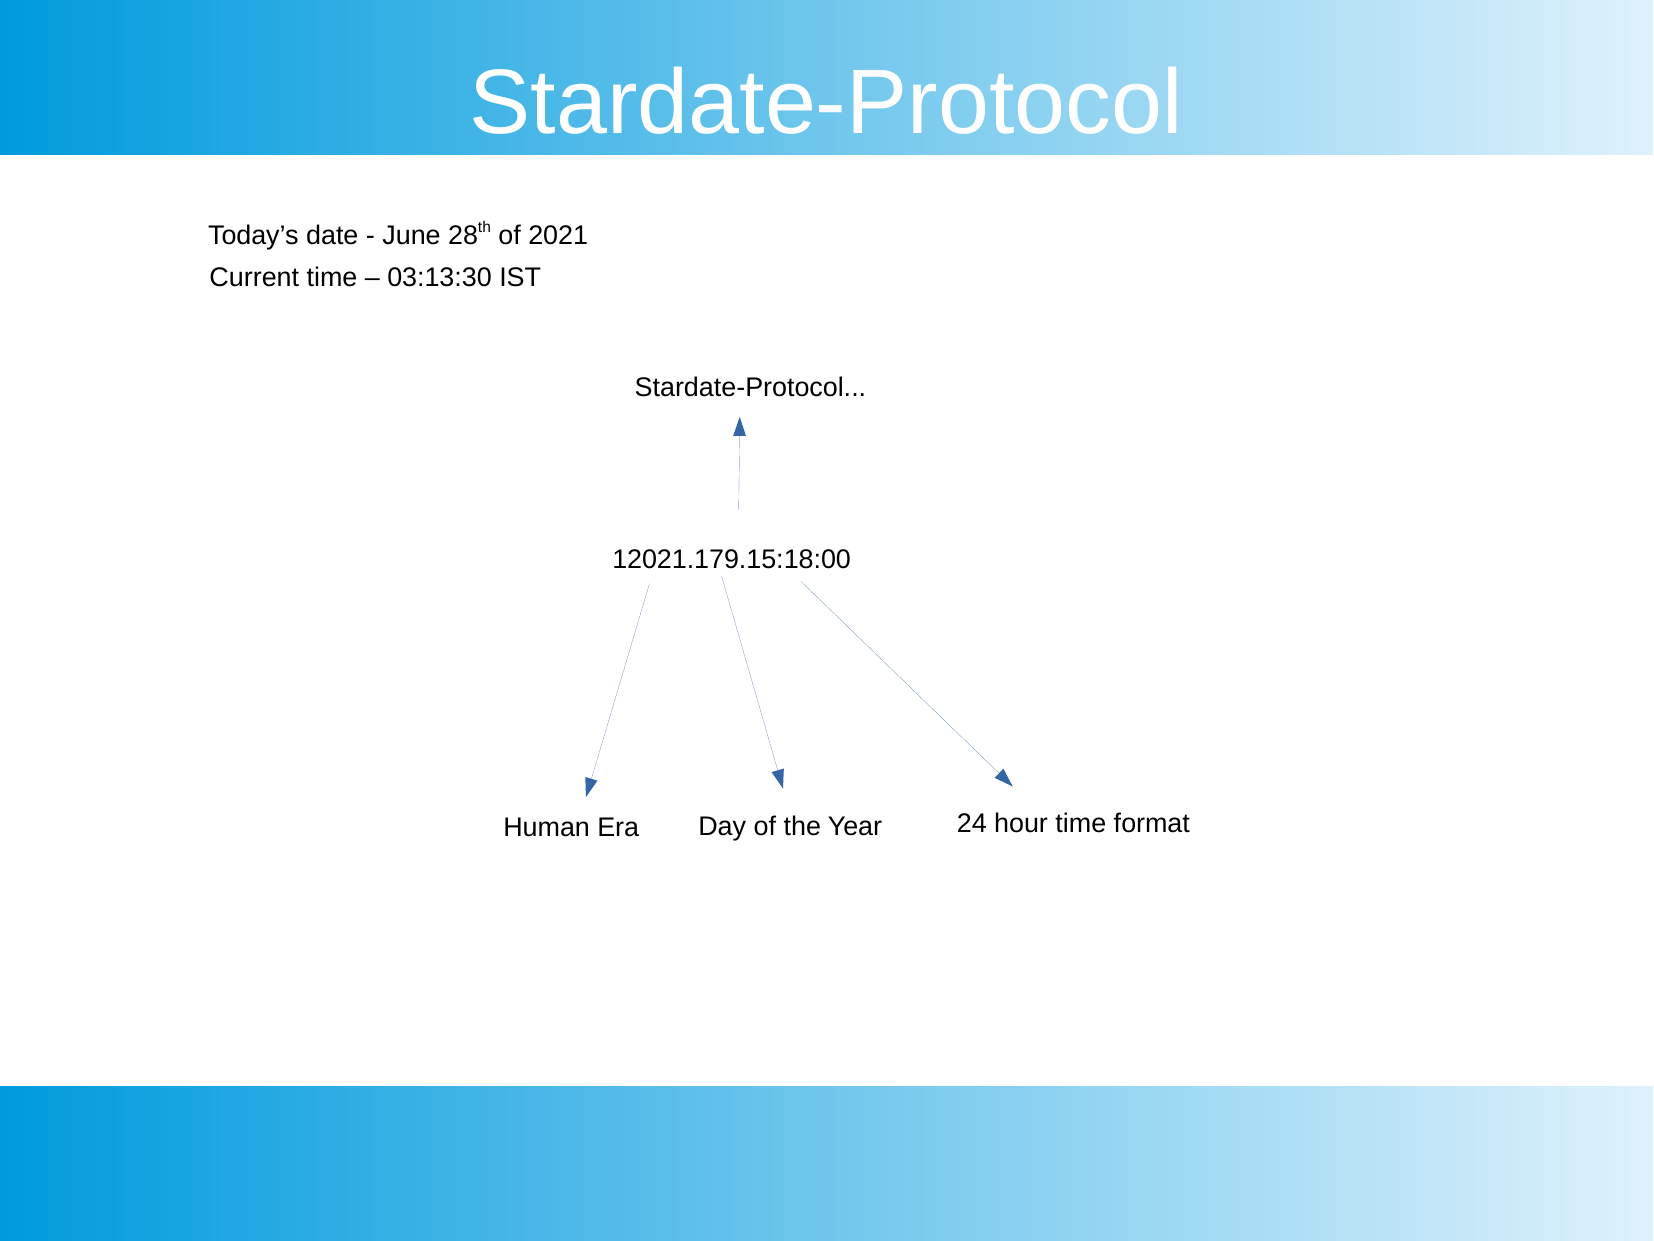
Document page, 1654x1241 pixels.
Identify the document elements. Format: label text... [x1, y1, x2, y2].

title Stardate-Protocol [82, 49, 1571, 155]
picture [153, 165, 1413, 1056]
